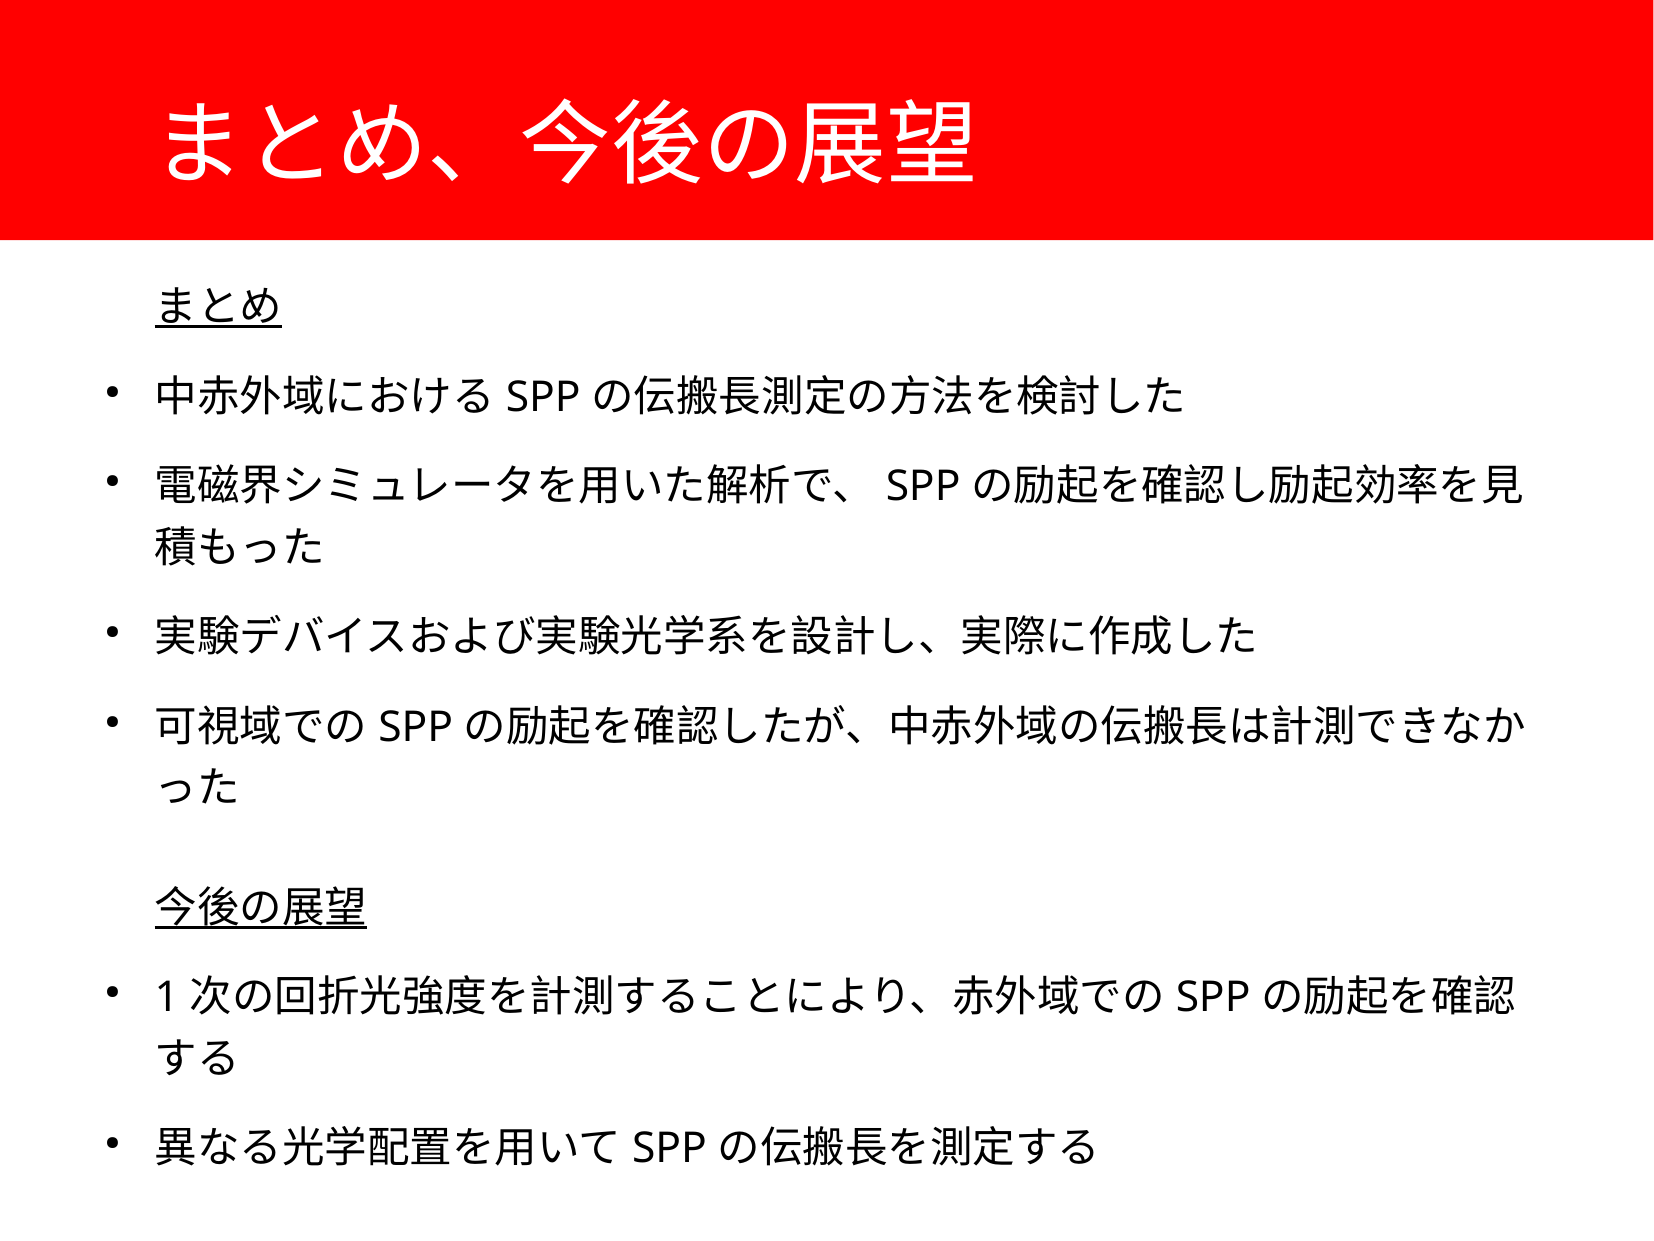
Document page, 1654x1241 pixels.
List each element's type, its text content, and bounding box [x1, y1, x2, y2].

text_box [0, 0, 1654, 241]
title まとめ、今後の展望 [152, 32, 1641, 241]
list まとめ 中赤外域におけるSPPの伝搬長測定の方法を検討した 電磁界シミュレータを用いた解析で、SPPの励起を確認し励起効率を見積もった 実験デバイスおよび実験光学系を設計し、実際に作成した 可視域でのSPPの励起を確認したが、中赤外域の伝搬長は計測できなかった 今後の展望 1次の回折光強度を計測することにより、赤外域でのSPPの励起を確認する 異なる光学配置を用いてSPPの伝搬長を測定する [88, 272, 1551, 1186]
